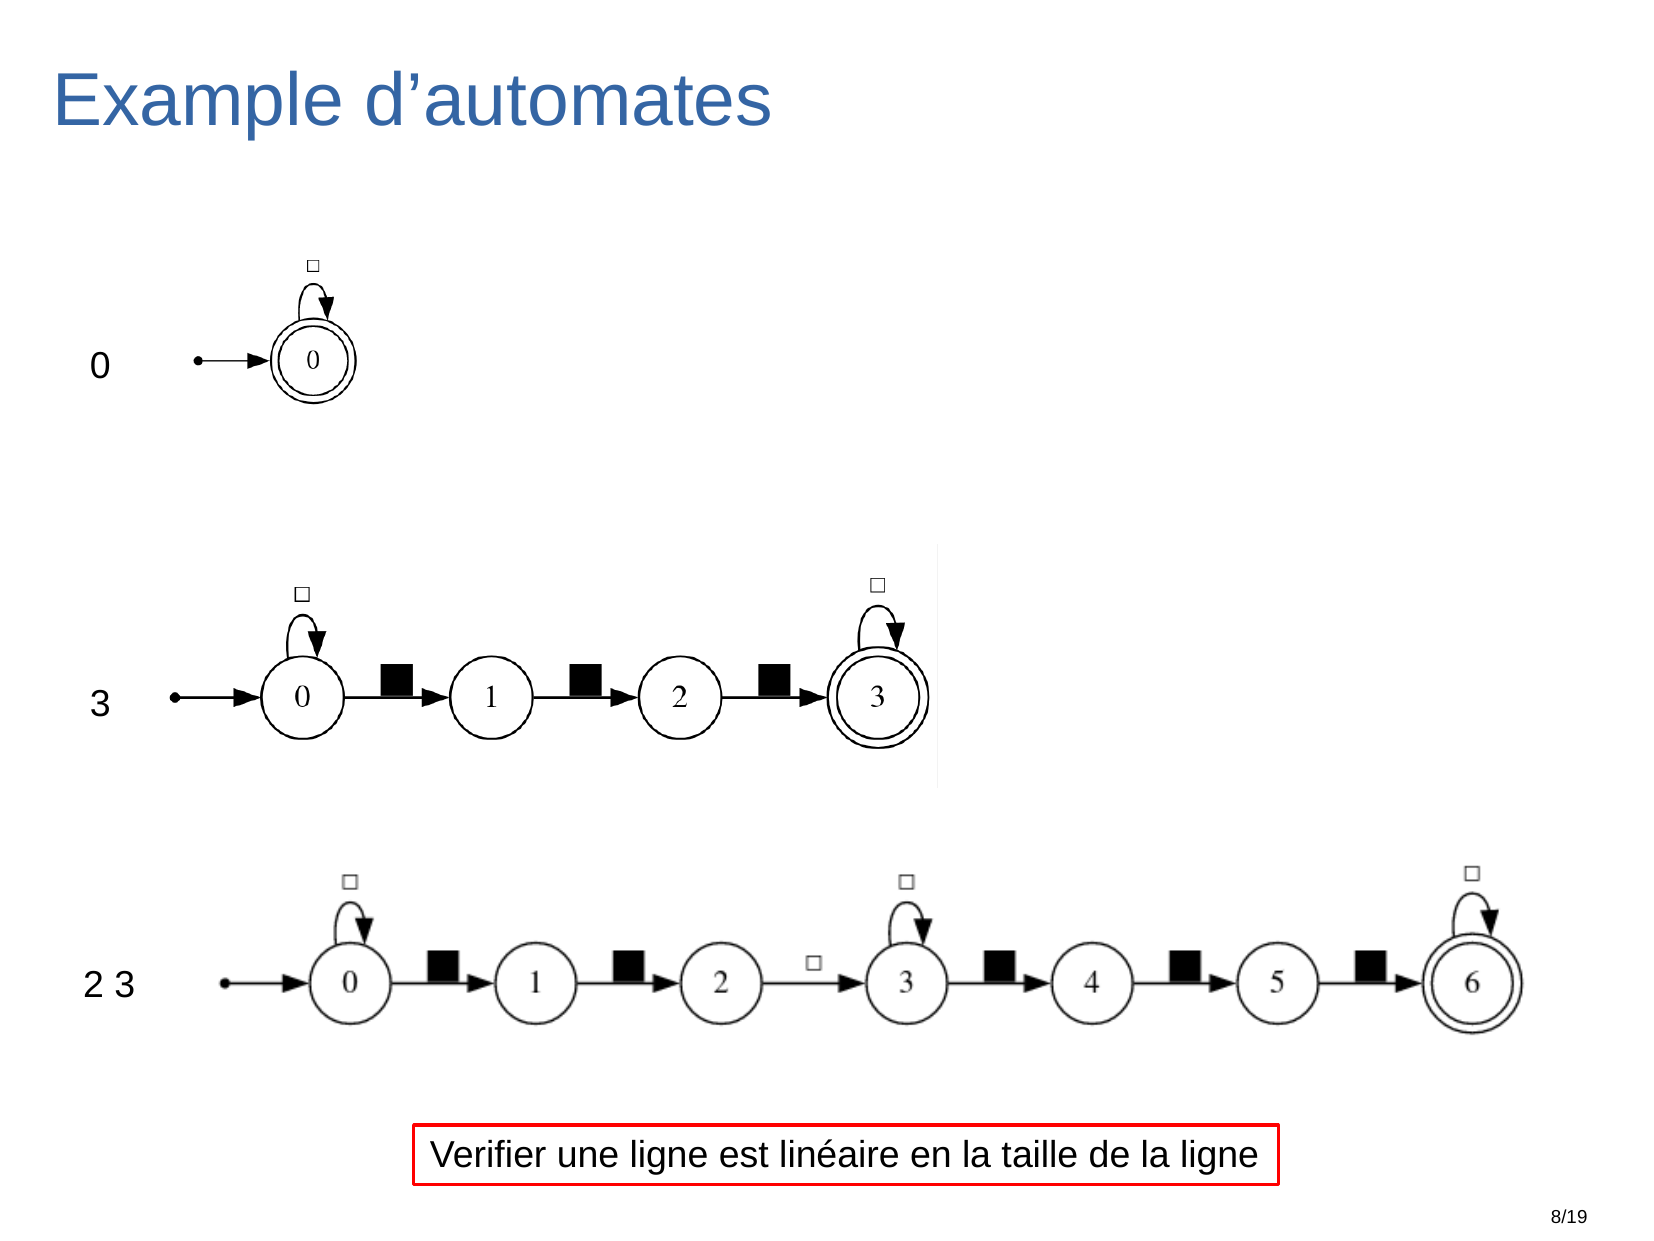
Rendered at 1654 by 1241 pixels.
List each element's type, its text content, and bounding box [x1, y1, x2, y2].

text_box 2 3 [68, 955, 151, 1013]
text_box Example d’automates [37, 50, 863, 151]
text_box 8/19 [1536, 1198, 1613, 1235]
text_box 0 [75, 337, 126, 395]
text_box 3 [75, 675, 126, 732]
picture [187, 236, 379, 451]
picture [163, 544, 1585, 1096]
text_box Verifier une ligne est linéaire en la taille de la ligne [413, 1125, 1279, 1185]
